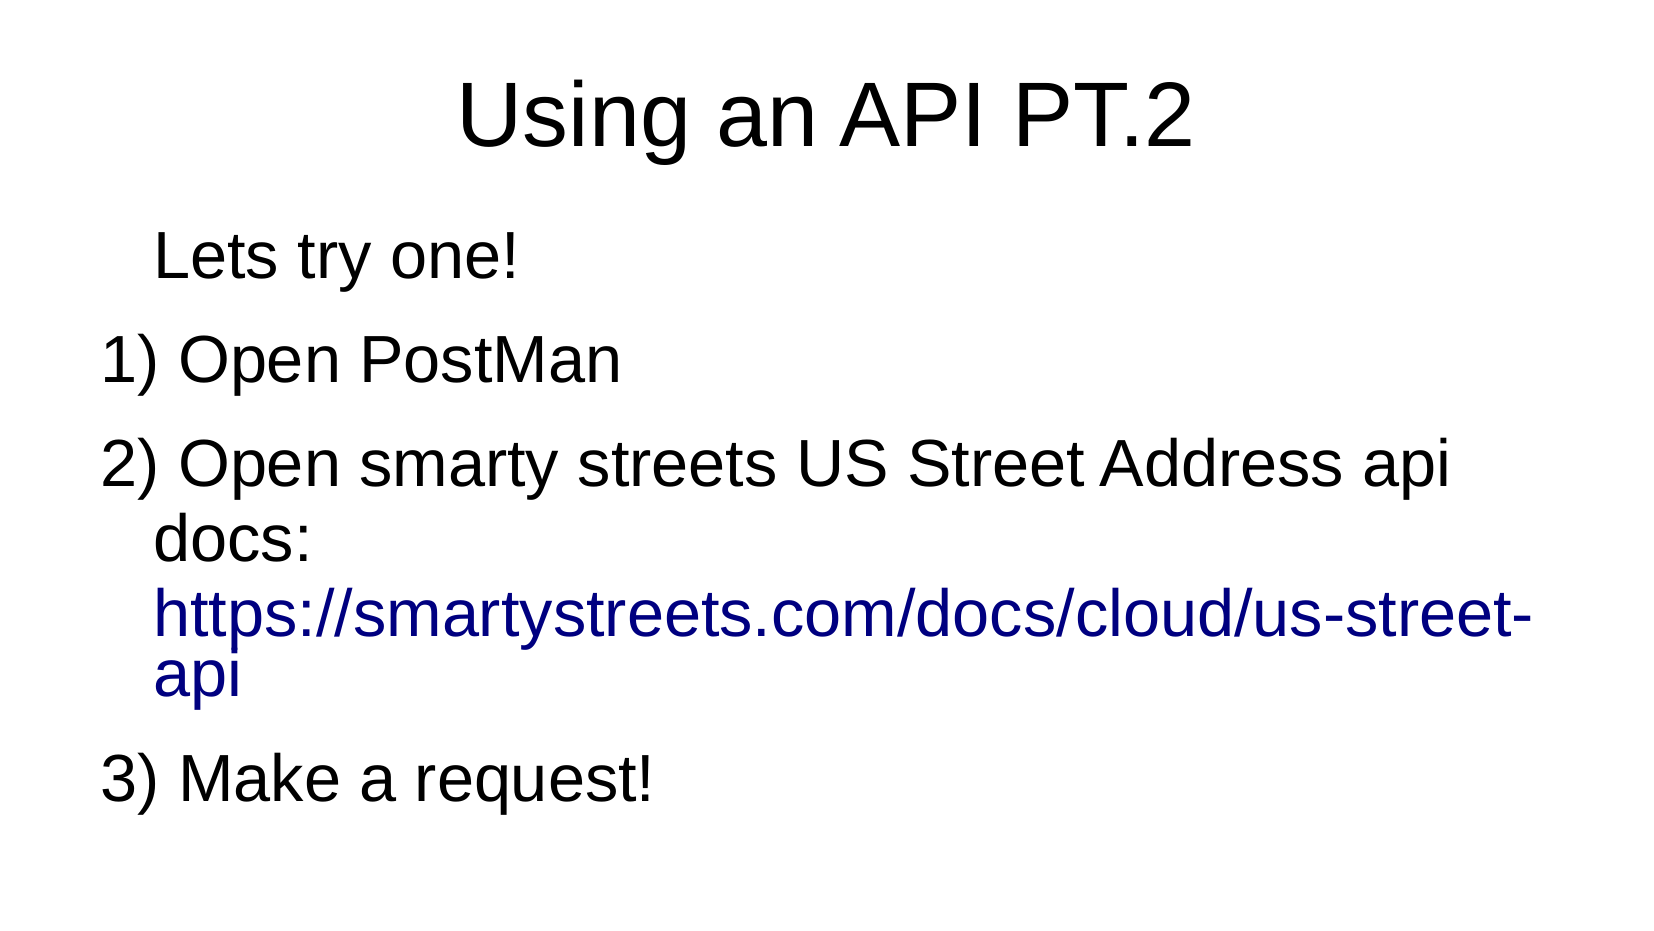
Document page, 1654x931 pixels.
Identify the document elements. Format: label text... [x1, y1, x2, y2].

list Lets try one! Open PostMan Open smarty streets US Street Address api docs: https://smartystreets.com/docs/cloud/us-street-api Make a request! [82, 217, 1571, 758]
title Using an API PT.2 [82, 37, 1571, 193]
